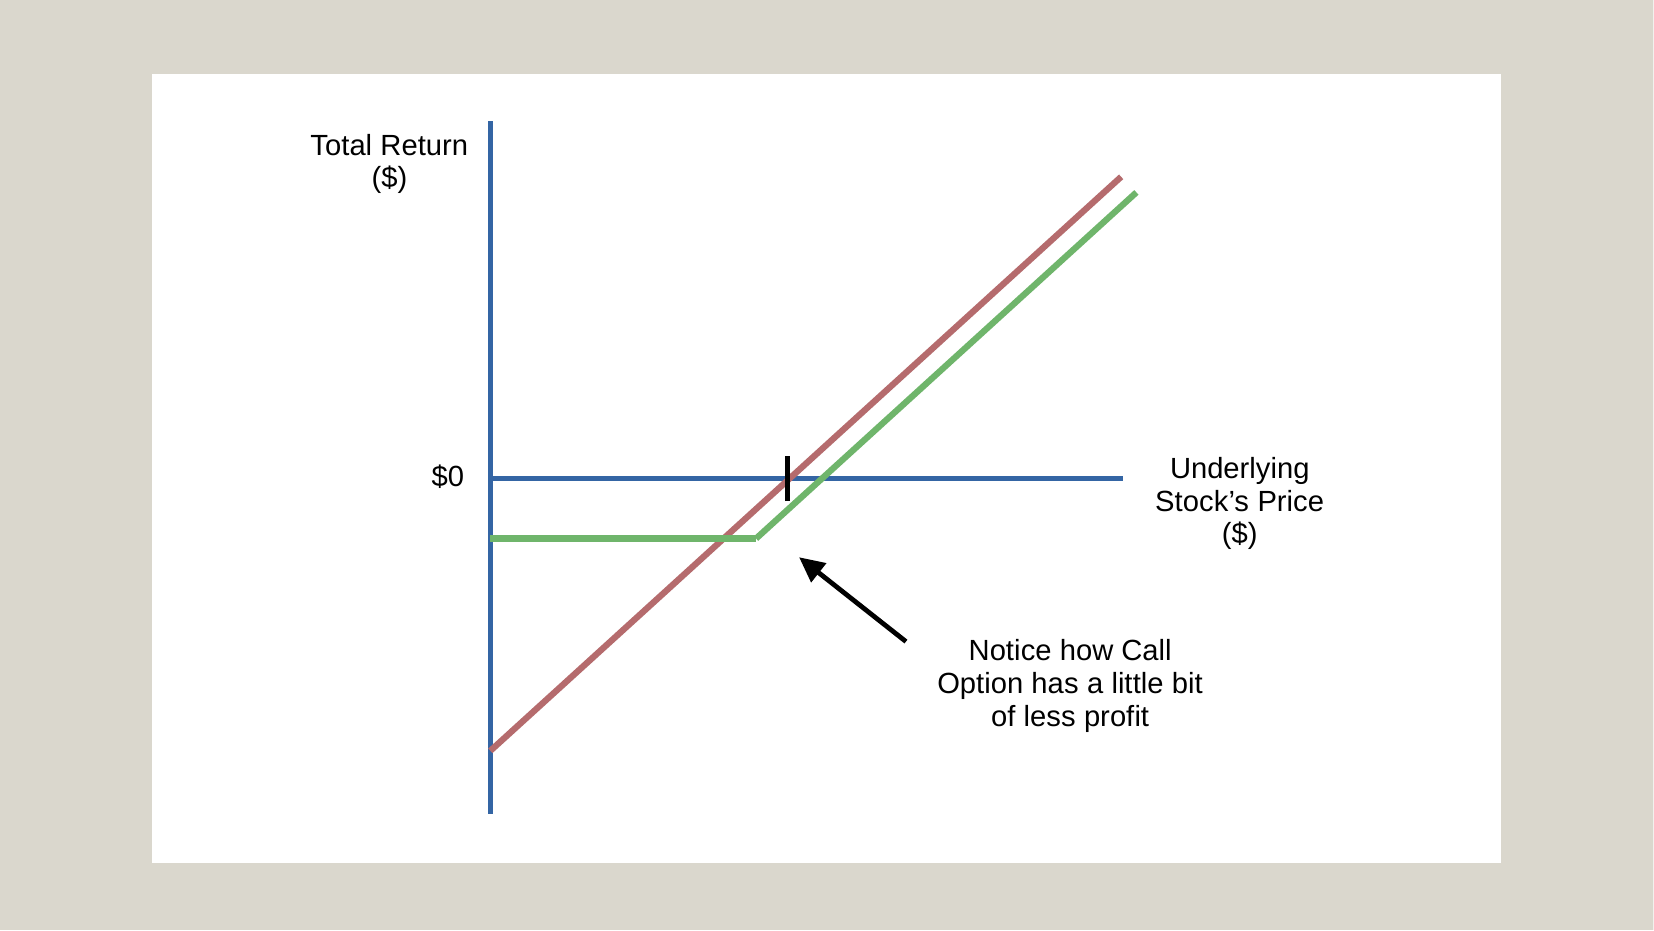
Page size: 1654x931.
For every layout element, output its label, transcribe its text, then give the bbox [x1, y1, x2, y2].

text_box Underlying Stock’s Price ($) [1129, 444, 1351, 649]
text_box Notice how Call Option has a little bit of less profit [922, 626, 1238, 740]
text_box [152, 74, 1501, 863]
text_box Total Return ($) [288, 121, 491, 326]
text_box $0 [416, 452, 491, 511]
